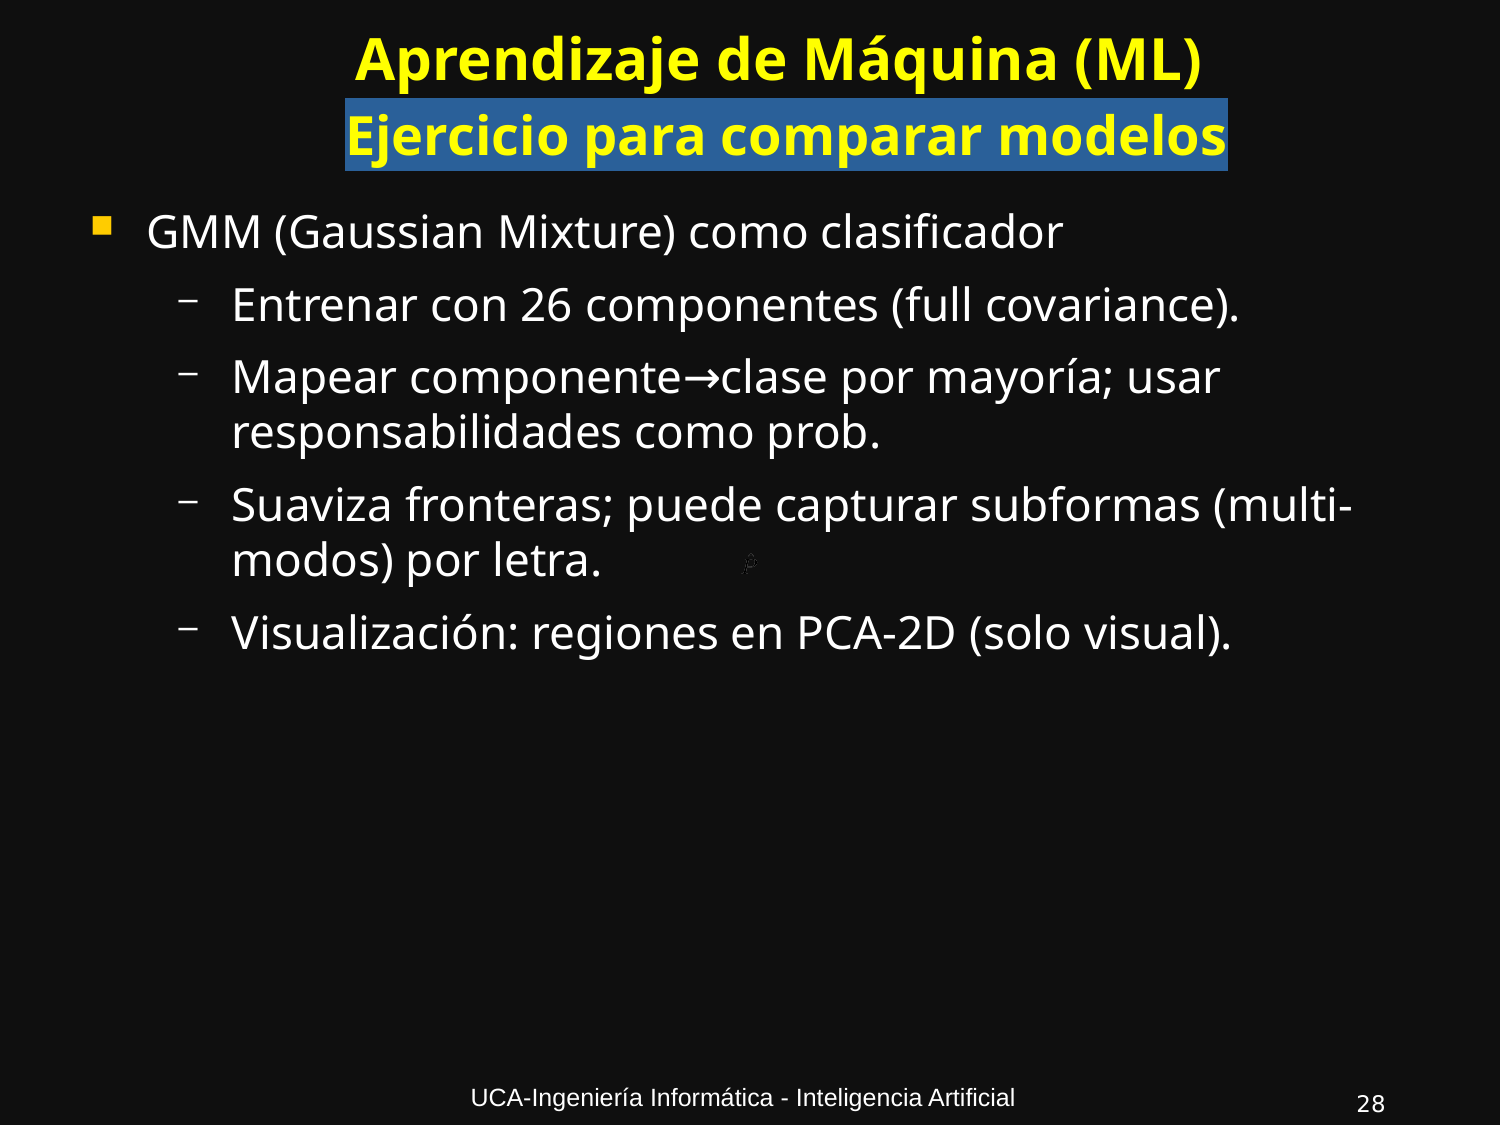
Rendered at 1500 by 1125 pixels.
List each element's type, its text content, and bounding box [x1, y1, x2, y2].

text_box GMM (Gaussian Mixture) como clasificador Entrenar con 26 componentes (full covariance). Mapear componente→clase por mayoría; usar responsabilidades como prob. Suaviza fronteras; puede capturar subformas (multi-modos) por letra. Visualización: regiones en PCA-2D (solo visual). [75, 195, 1426, 1051]
title Aprendizaje de Máquina (ML) Ejercicio para comparar modelos [75, 38, 1463, 152]
